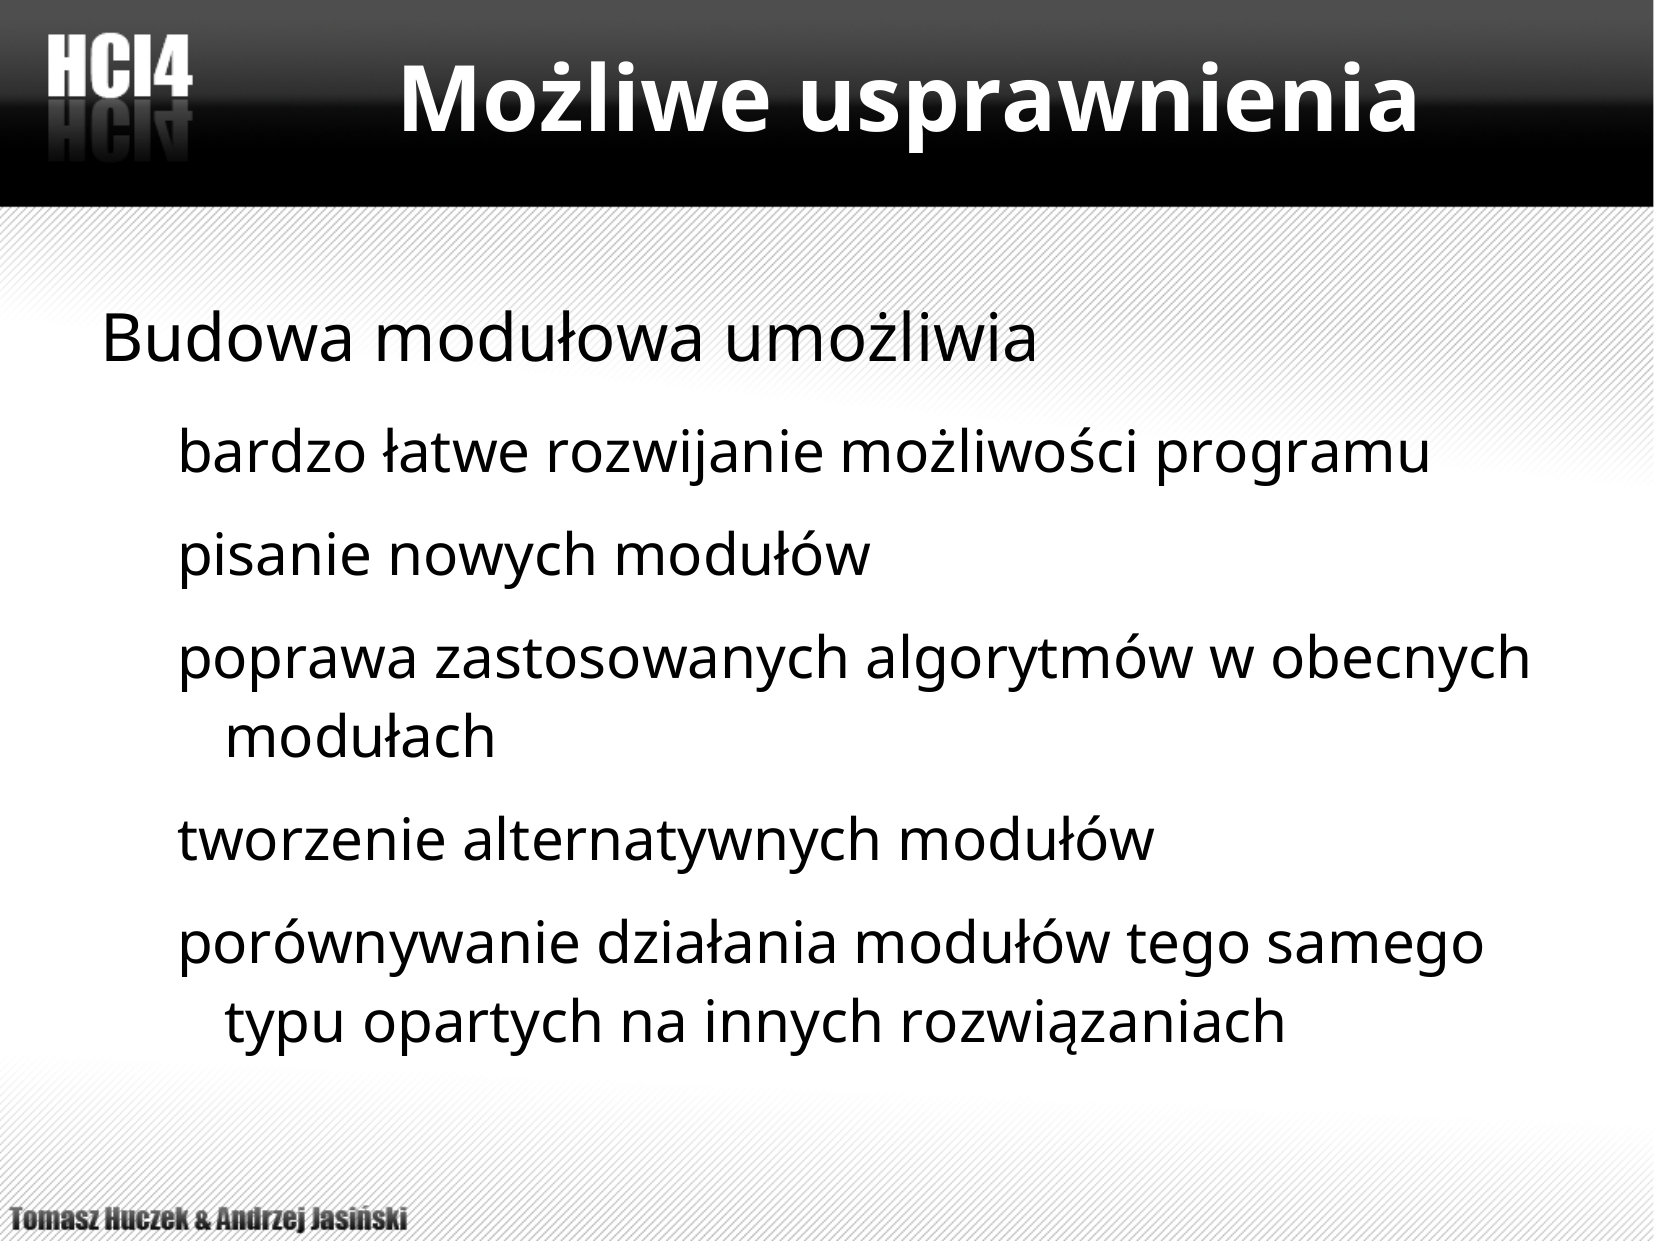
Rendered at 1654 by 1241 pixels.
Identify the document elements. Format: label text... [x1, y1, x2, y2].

title Możliwe usprawnienia [165, 0, 1654, 193]
list Budowa modułowa umożliwia bardzo łatwe rozwijanie możliwości programu pisanie nowych modułów poprawa zastosowanych algorytmów w obecnych modułach tworzenie alternatywnych modułów porównywanie działania modułów tego samego typu opartych na innych rozwiązaniach [82, 290, 1571, 1094]
picture [0, 0, 1654, 1241]
